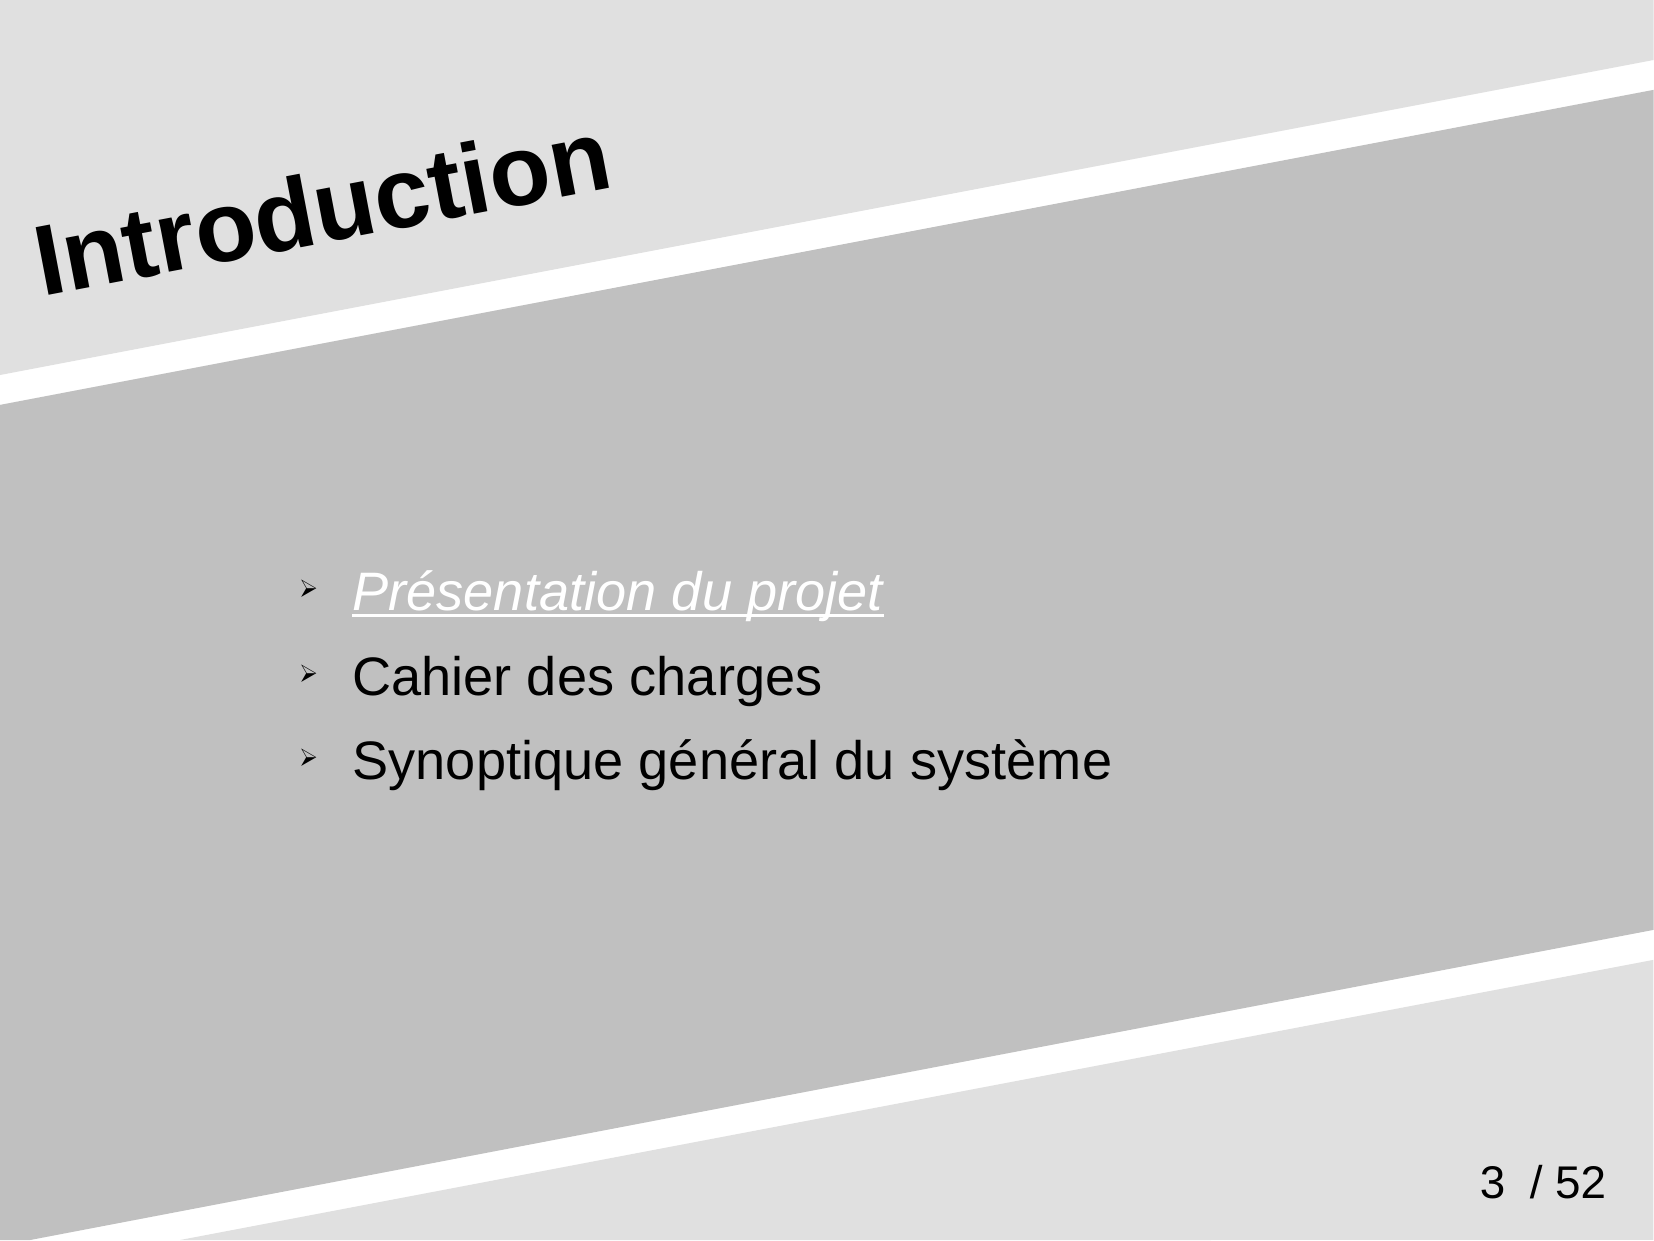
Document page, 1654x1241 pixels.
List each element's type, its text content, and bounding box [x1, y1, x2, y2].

list Présentation du projet Cahier des charges Synoptique général du système [281, 561, 1580, 1207]
title Introduction [17, 0, 1518, 365]
